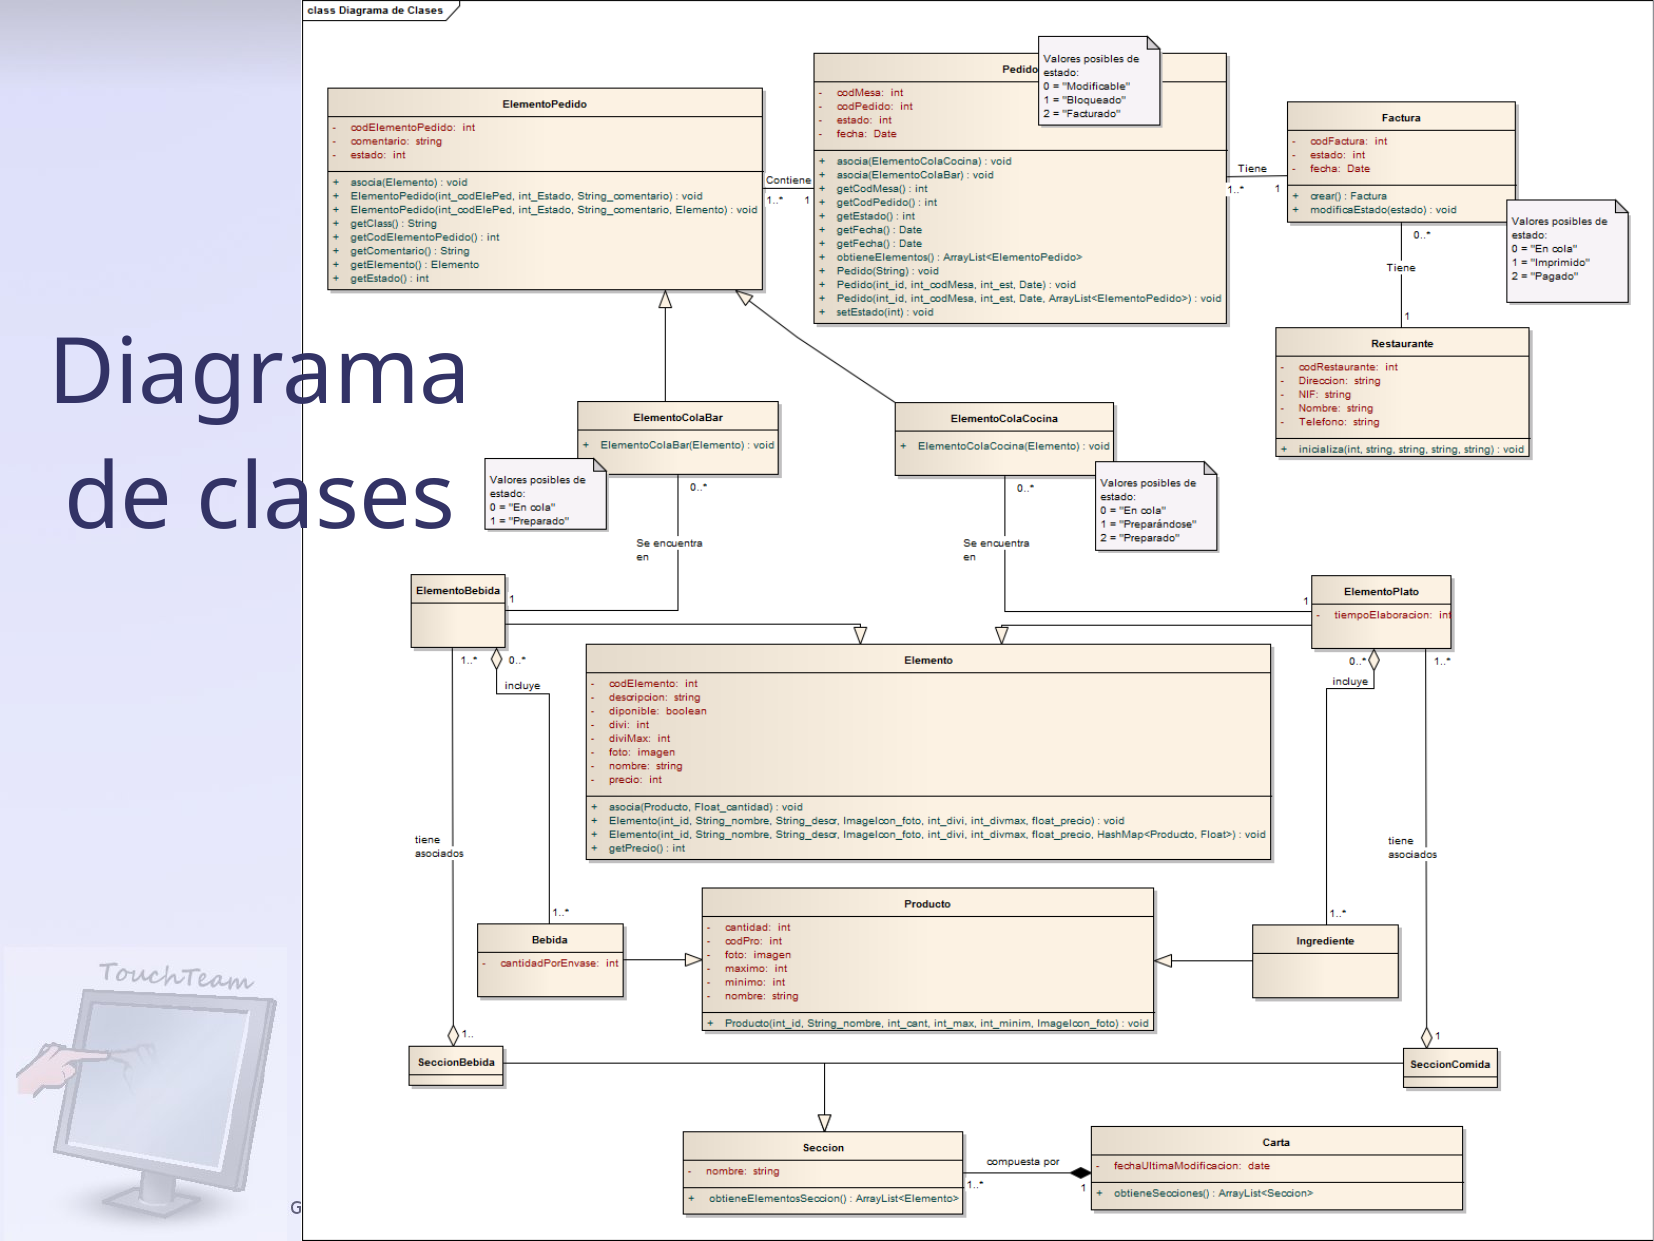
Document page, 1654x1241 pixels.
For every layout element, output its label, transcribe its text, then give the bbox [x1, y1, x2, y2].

picture [0, 0, 1654, 1241]
title Diagrama de clases [17, 270, 502, 591]
